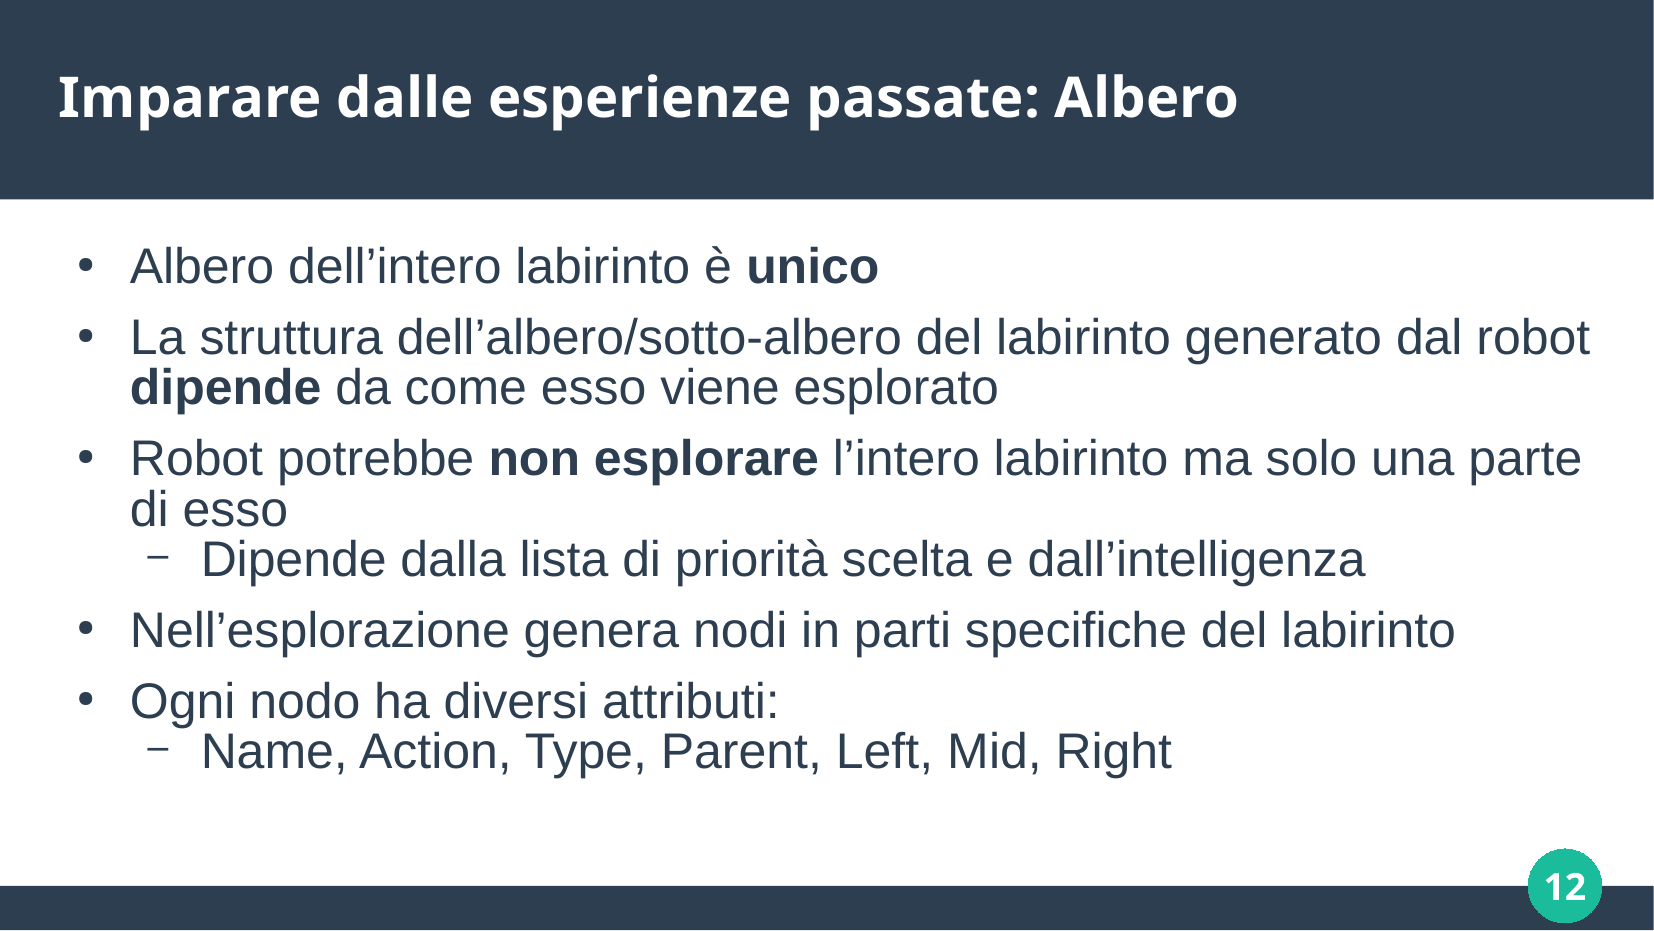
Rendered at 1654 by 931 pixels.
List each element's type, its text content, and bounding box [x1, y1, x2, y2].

title Imparare dalle esperienze passate: Albero [59, 37, 1595, 155]
list Albero dell’intero labirinto è unico La struttura dell’albero/sotto-albero del labirinto generato dal robot dipende da come esso viene esplorato Robot potrebbe non esplorare l’intero labirinto ma solo una parte di esso Dipende dalla lista di priorità scelta e dall’intelligenza Nell’esplorazione genera nodi in parti specifiche del labirinto Ogni nodo ha diversi attributi: Name, Action, Type, Parent, Left, Mid, Right [59, 243, 1595, 864]
